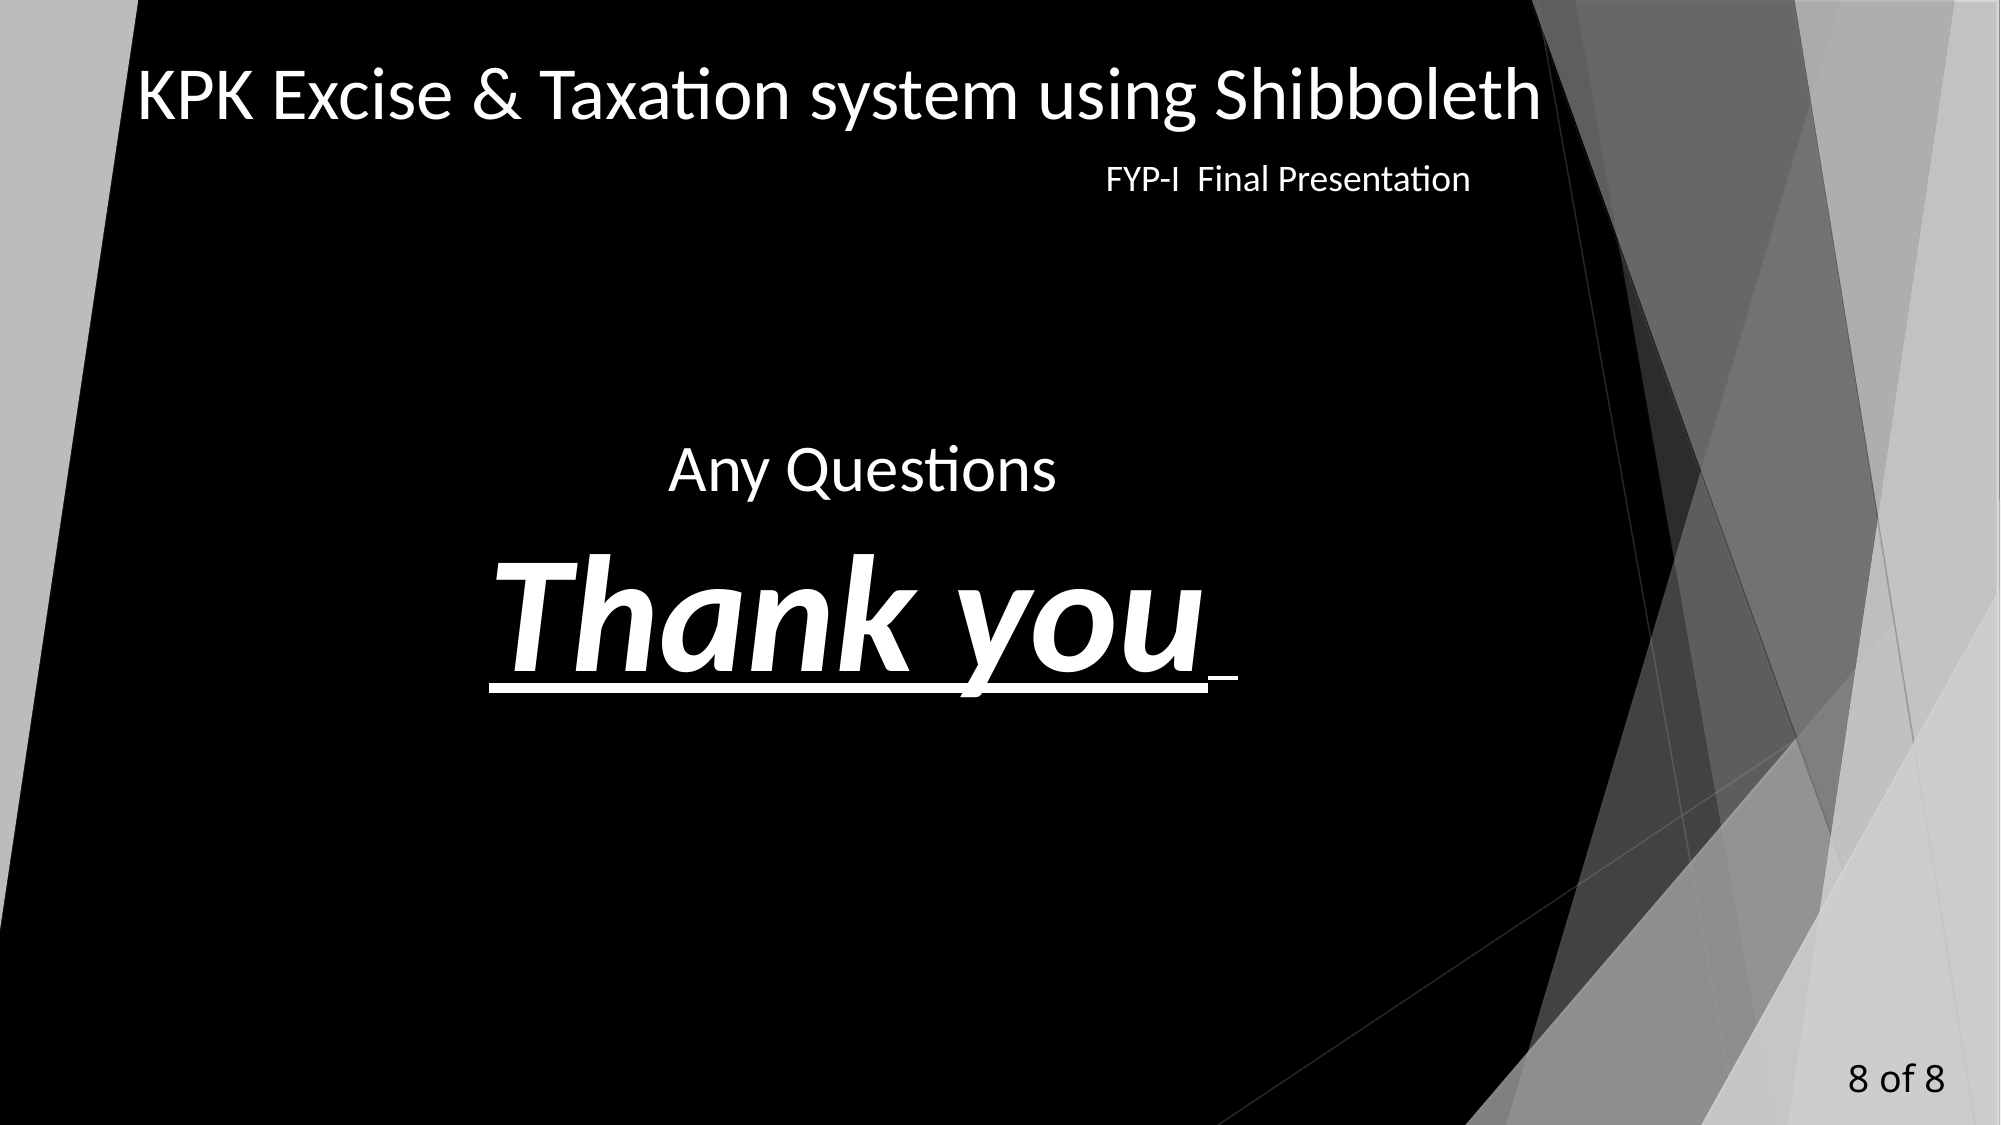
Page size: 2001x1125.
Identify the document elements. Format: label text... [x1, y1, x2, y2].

text_box 8 of 8 [1813, 1047, 2000, 1108]
text_box FYP-I Final Presentation [1624, 146, 2000, 207]
text_box KPK Excise & Taxation system using Shibboleth [102, 20, 1624, 256]
text_box Any Questions Thank you [270, 417, 1456, 713]
